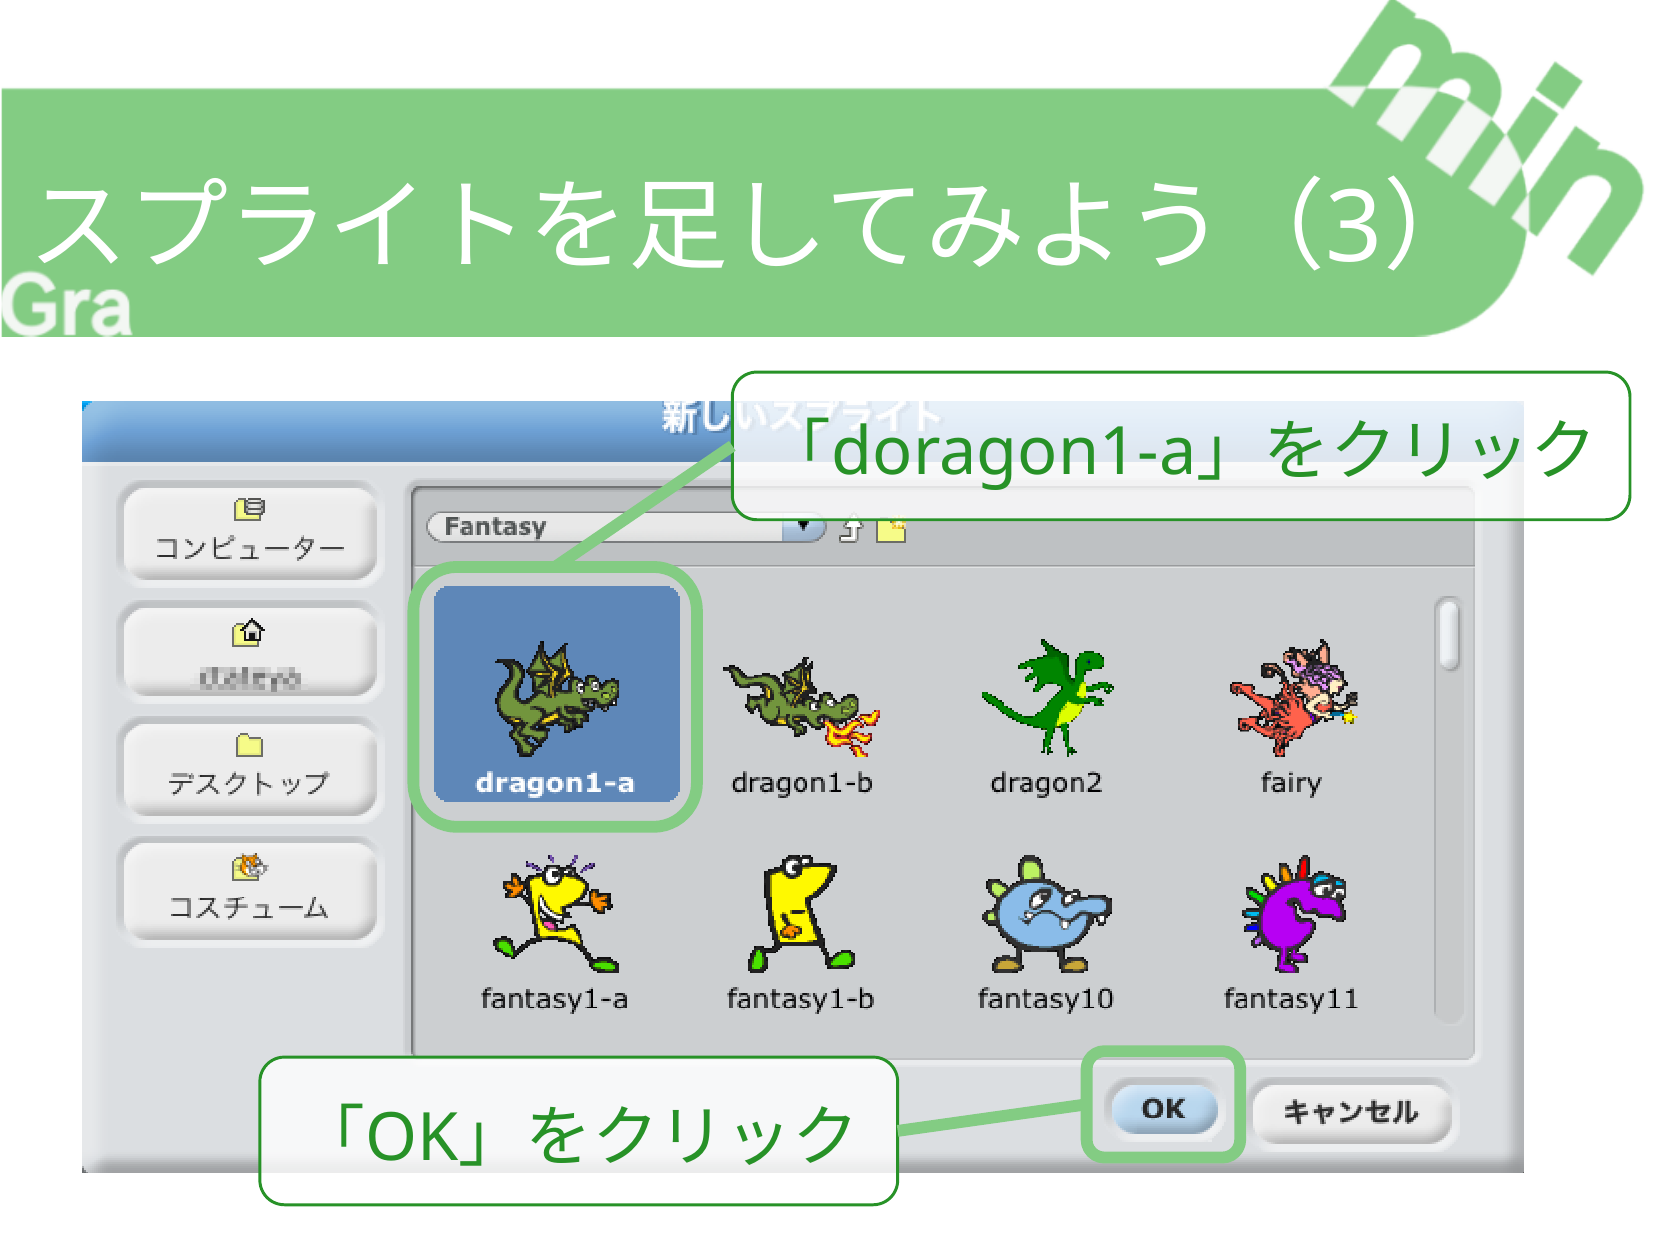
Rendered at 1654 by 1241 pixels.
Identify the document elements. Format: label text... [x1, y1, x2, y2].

text_box 「doragon1-a」をクリック [732, 372, 1630, 520]
title スプライトを足してみよう（3） [11, 134, 1501, 303]
text_box 「OK」をクリック [259, 1057, 898, 1205]
picture [82, 401, 1524, 1174]
picture [420, 573, 691, 820]
picture [1, 0, 1654, 337]
picture [1093, 1058, 1234, 1151]
